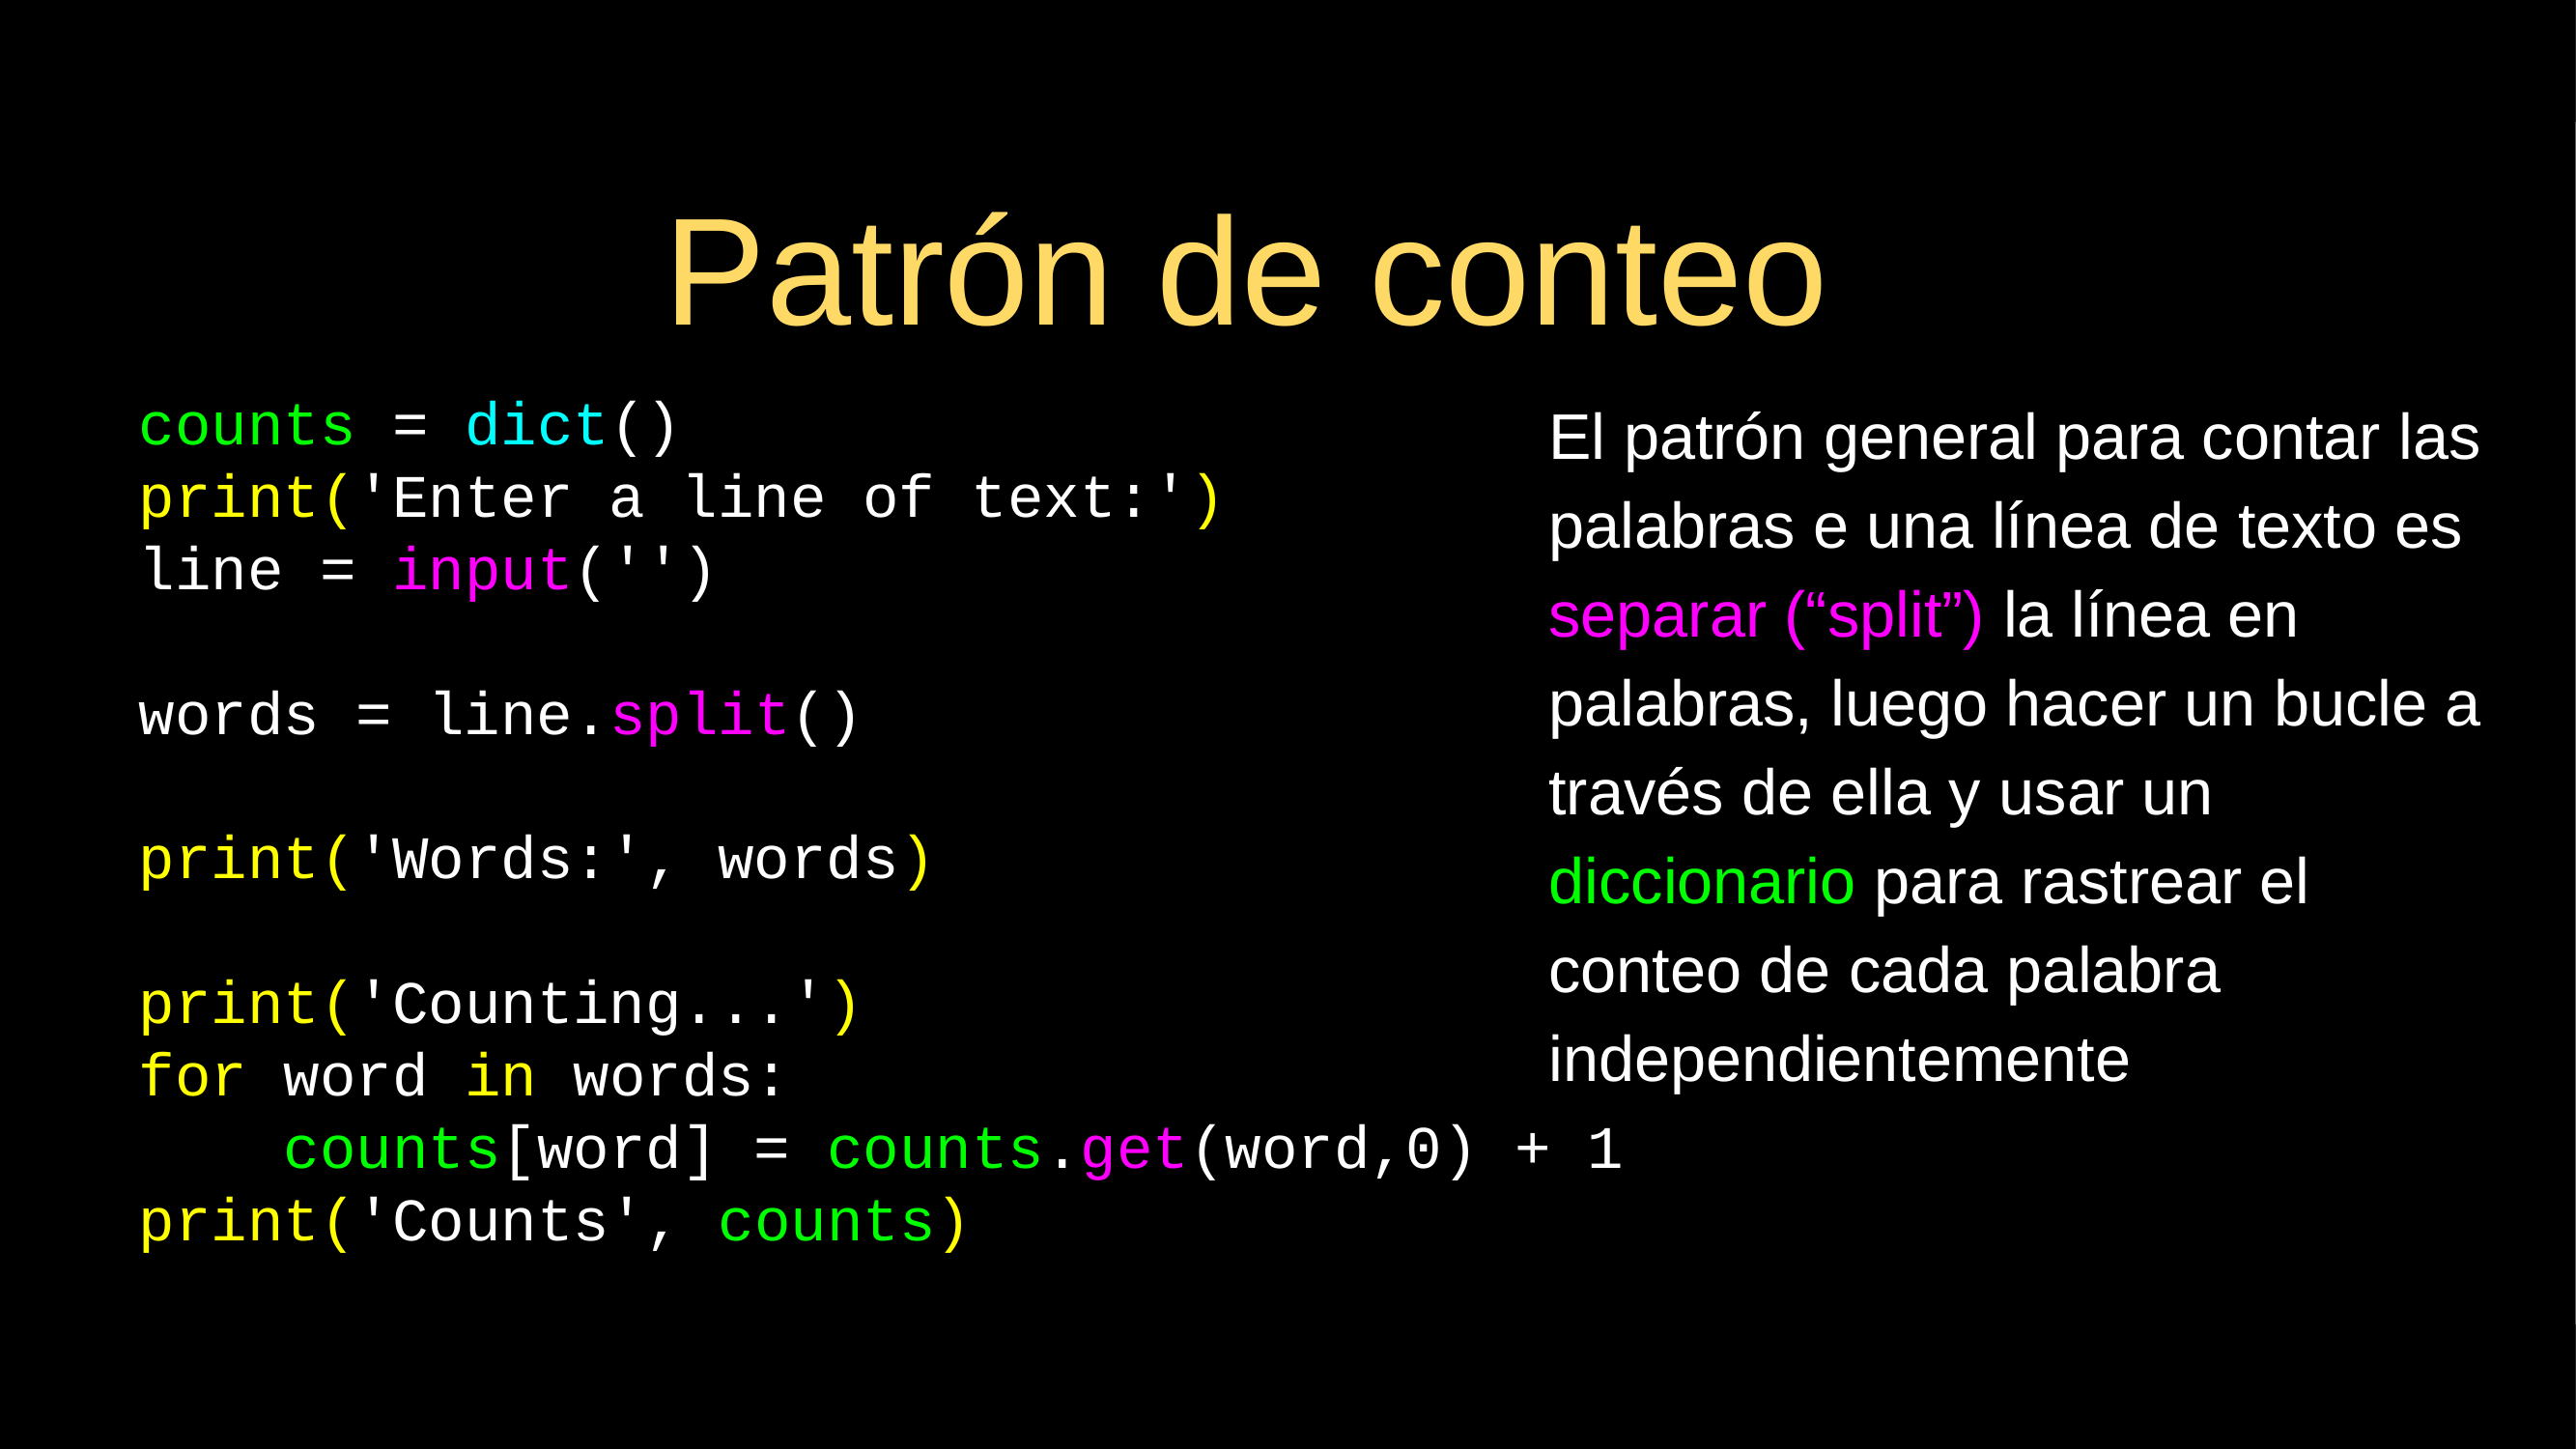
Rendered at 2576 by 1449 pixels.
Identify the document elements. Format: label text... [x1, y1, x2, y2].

text_box counts = dict() print('Enter a line of text:') line = input('') words = line.split() print('Words:', words) print('Counting...') for word in words: counts[word] = counts.get(word,0) + 1 print('Counts', counts) [138, 365, 1896, 1273]
text_box El patrón general para contar las palabras e una línea de texto es separar (“split”) la línea en palabras, luego hacer un bucle a través de ella y usar un diccionario para rastrear el conteo de cada palabra independientemente [1548, 439, 2483, 1039]
title Patrón de conteo [183, 125, 2310, 403]
